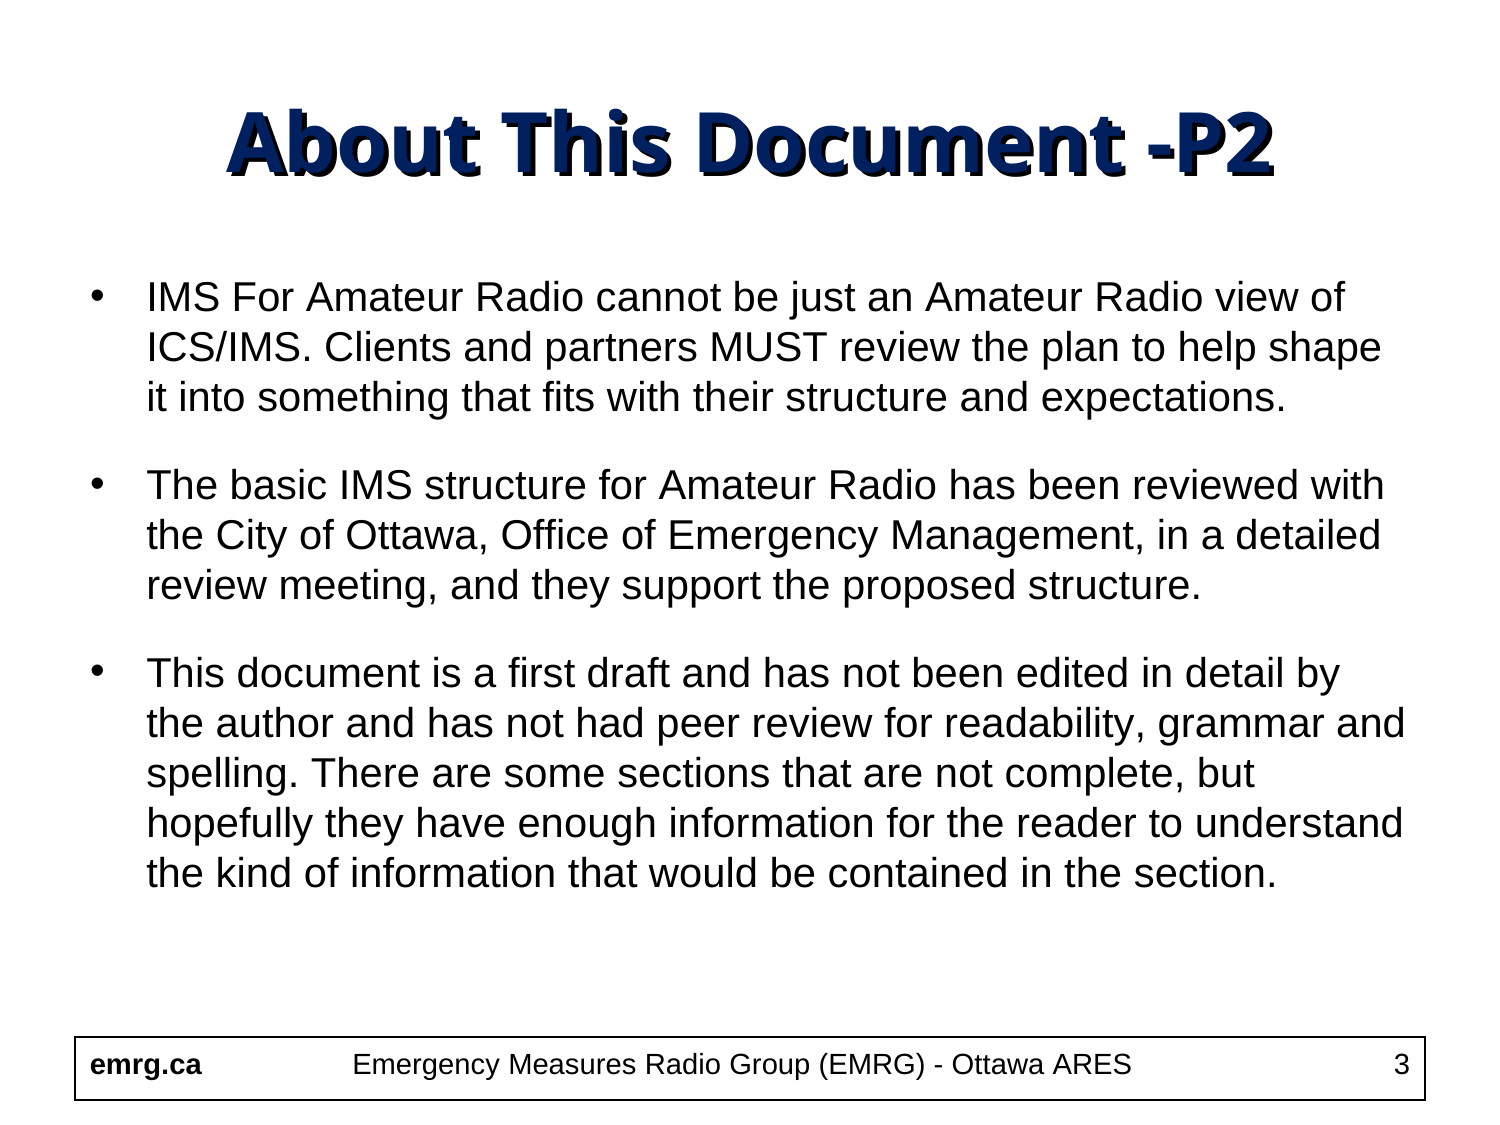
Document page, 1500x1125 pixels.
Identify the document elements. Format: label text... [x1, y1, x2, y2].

list IMS For Amateur Radio cannot be just an Amateur Radio view of ICS/IMS. Clients and partners MUST review the plan to help shape it into something that fits with their structure and expectations. The basic IMS structure for Amateur Radio has been reviewed with the City of Ottawa, Office of Emergency Management, in a detailed review meeting, and they support the proposed structure. This document is a first draft and has not been edited in detail by the author and has not had peer review for readability, grammar and spelling. There are some sections that are not complete, but hopefully they have enough information for the reader to understand the kind of information that would be contained in the section. [75, 262, 1426, 1005]
text_box Emergency Measures Radio Group (EMRG) - Ottawa ARES [247, 1037, 1238, 1103]
title About This Document -P2 [75, 45, 1426, 233]
text_box <number> [1246, 1037, 1426, 1103]
